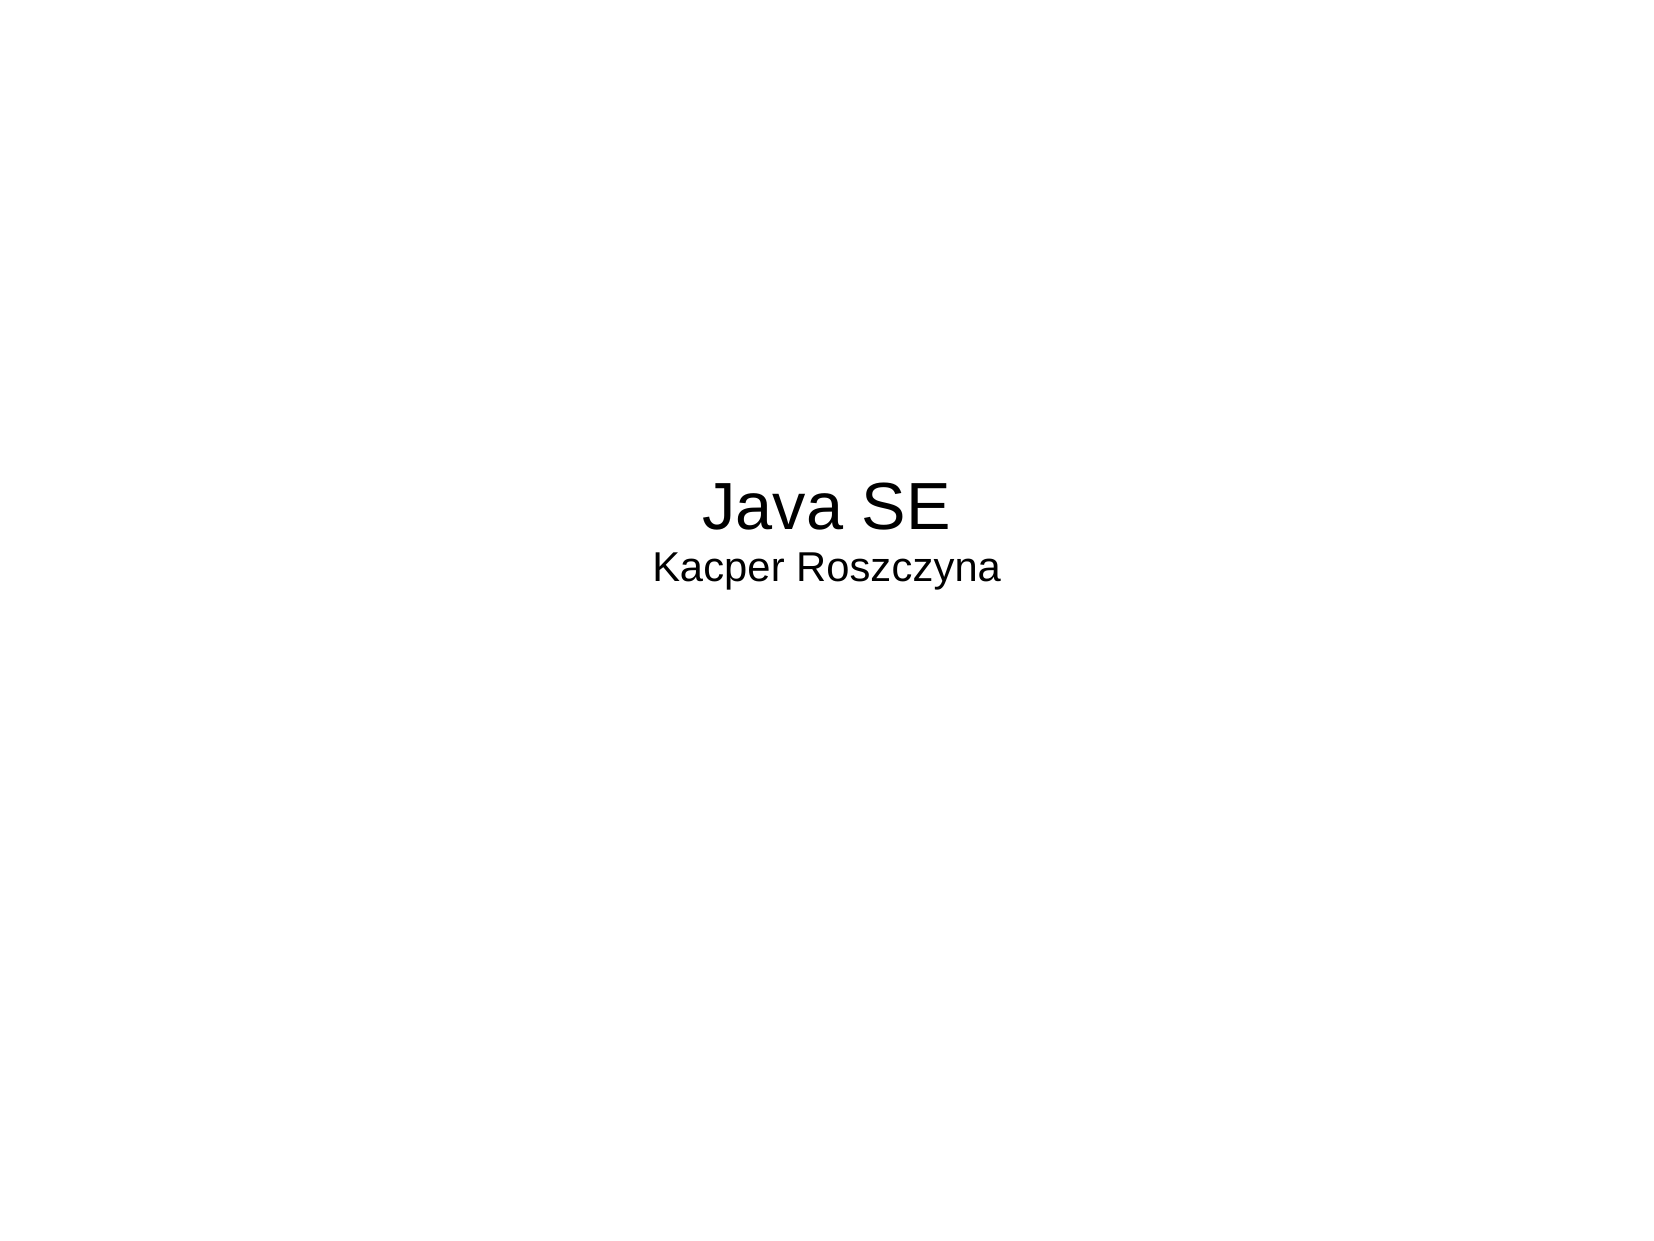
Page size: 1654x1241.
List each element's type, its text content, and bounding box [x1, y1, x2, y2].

subtitle Java SE Kacper Roszczyna [82, 49, 1571, 1010]
